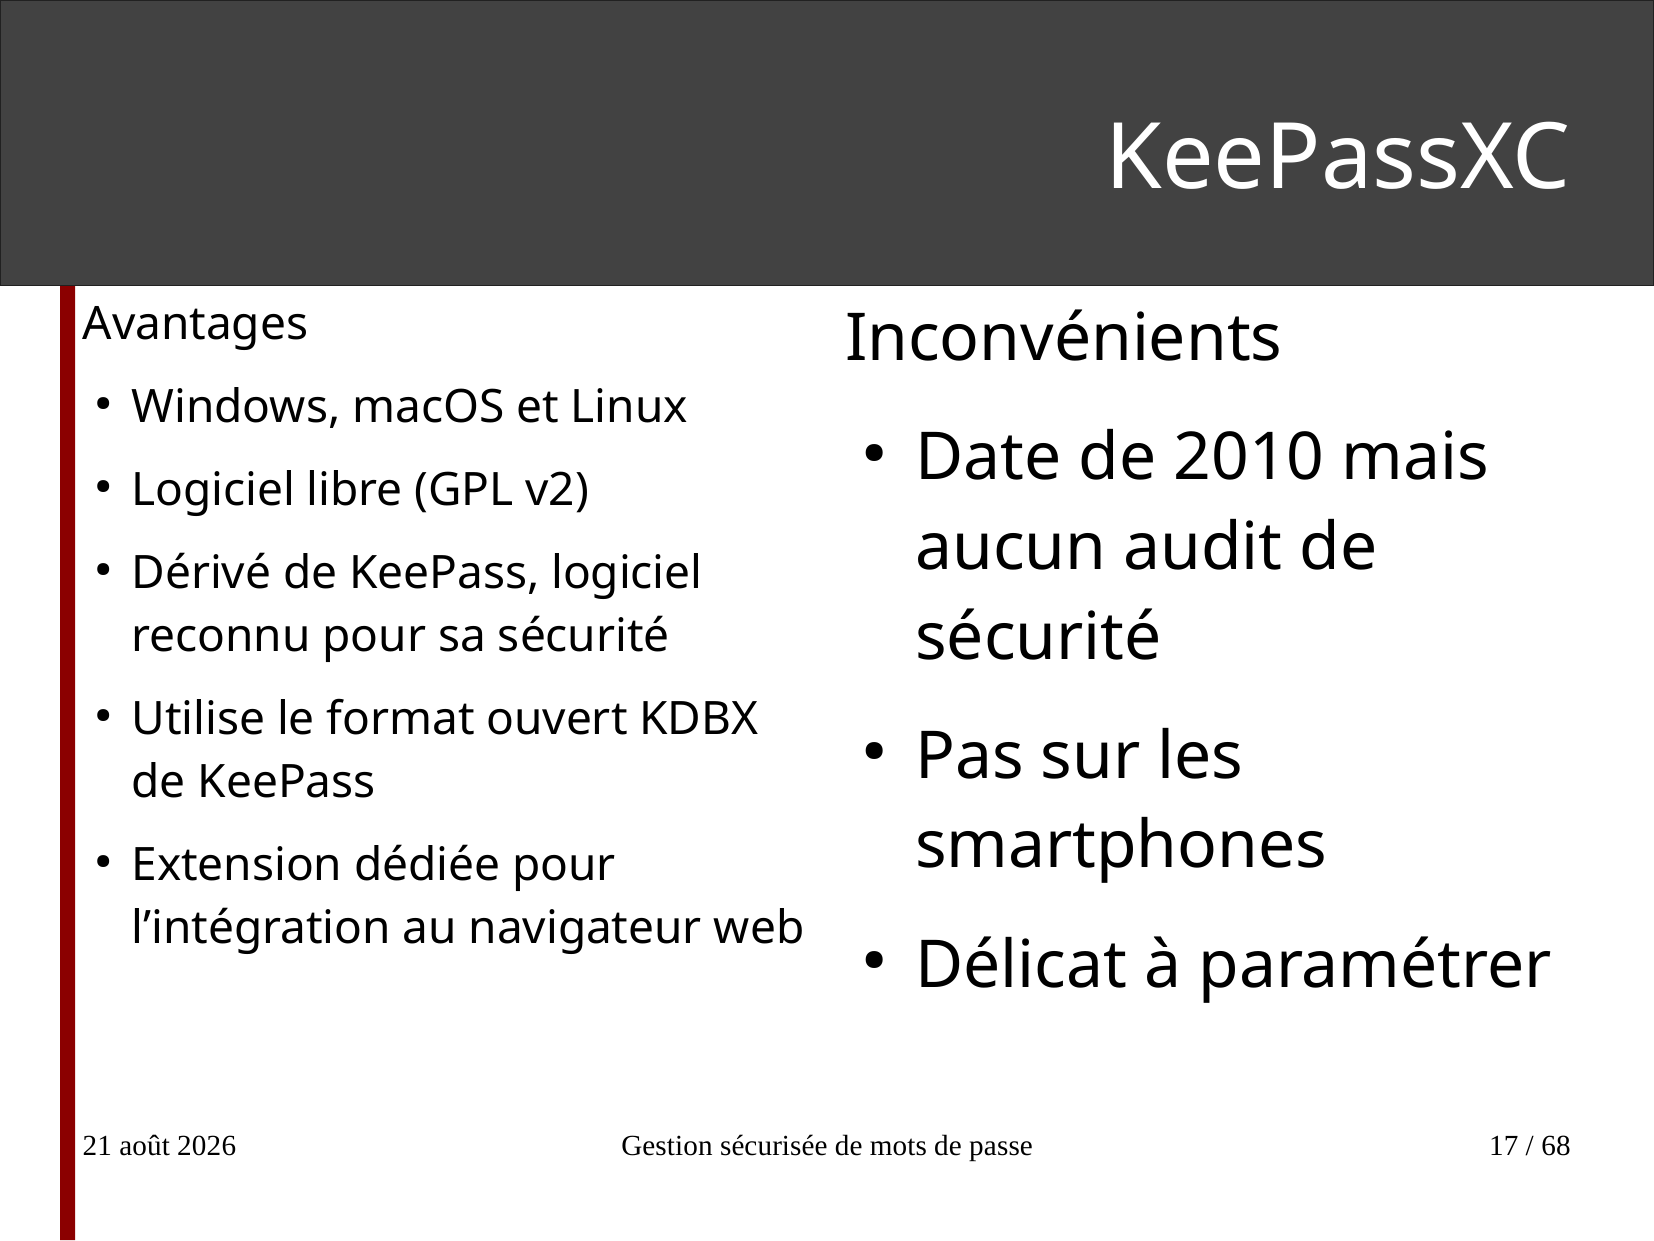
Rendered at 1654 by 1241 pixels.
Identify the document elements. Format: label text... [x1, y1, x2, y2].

title KeePassXC [82, 49, 1571, 257]
list Avantages Windows, macOS et Linux Logiciel libre (GPL v2) Dérivé de KeePass, logiciel reconnu pour sa sécurité Utilise le format ouvert KDBX de KeePass Extension dédiée pour l’intégration au navigateur web [82, 290, 809, 1010]
list Inconvénients Date de 2010 mais aucun audit de sécurité Pas sur les smartphones Délicat à paramétrer [845, 290, 1572, 1010]
